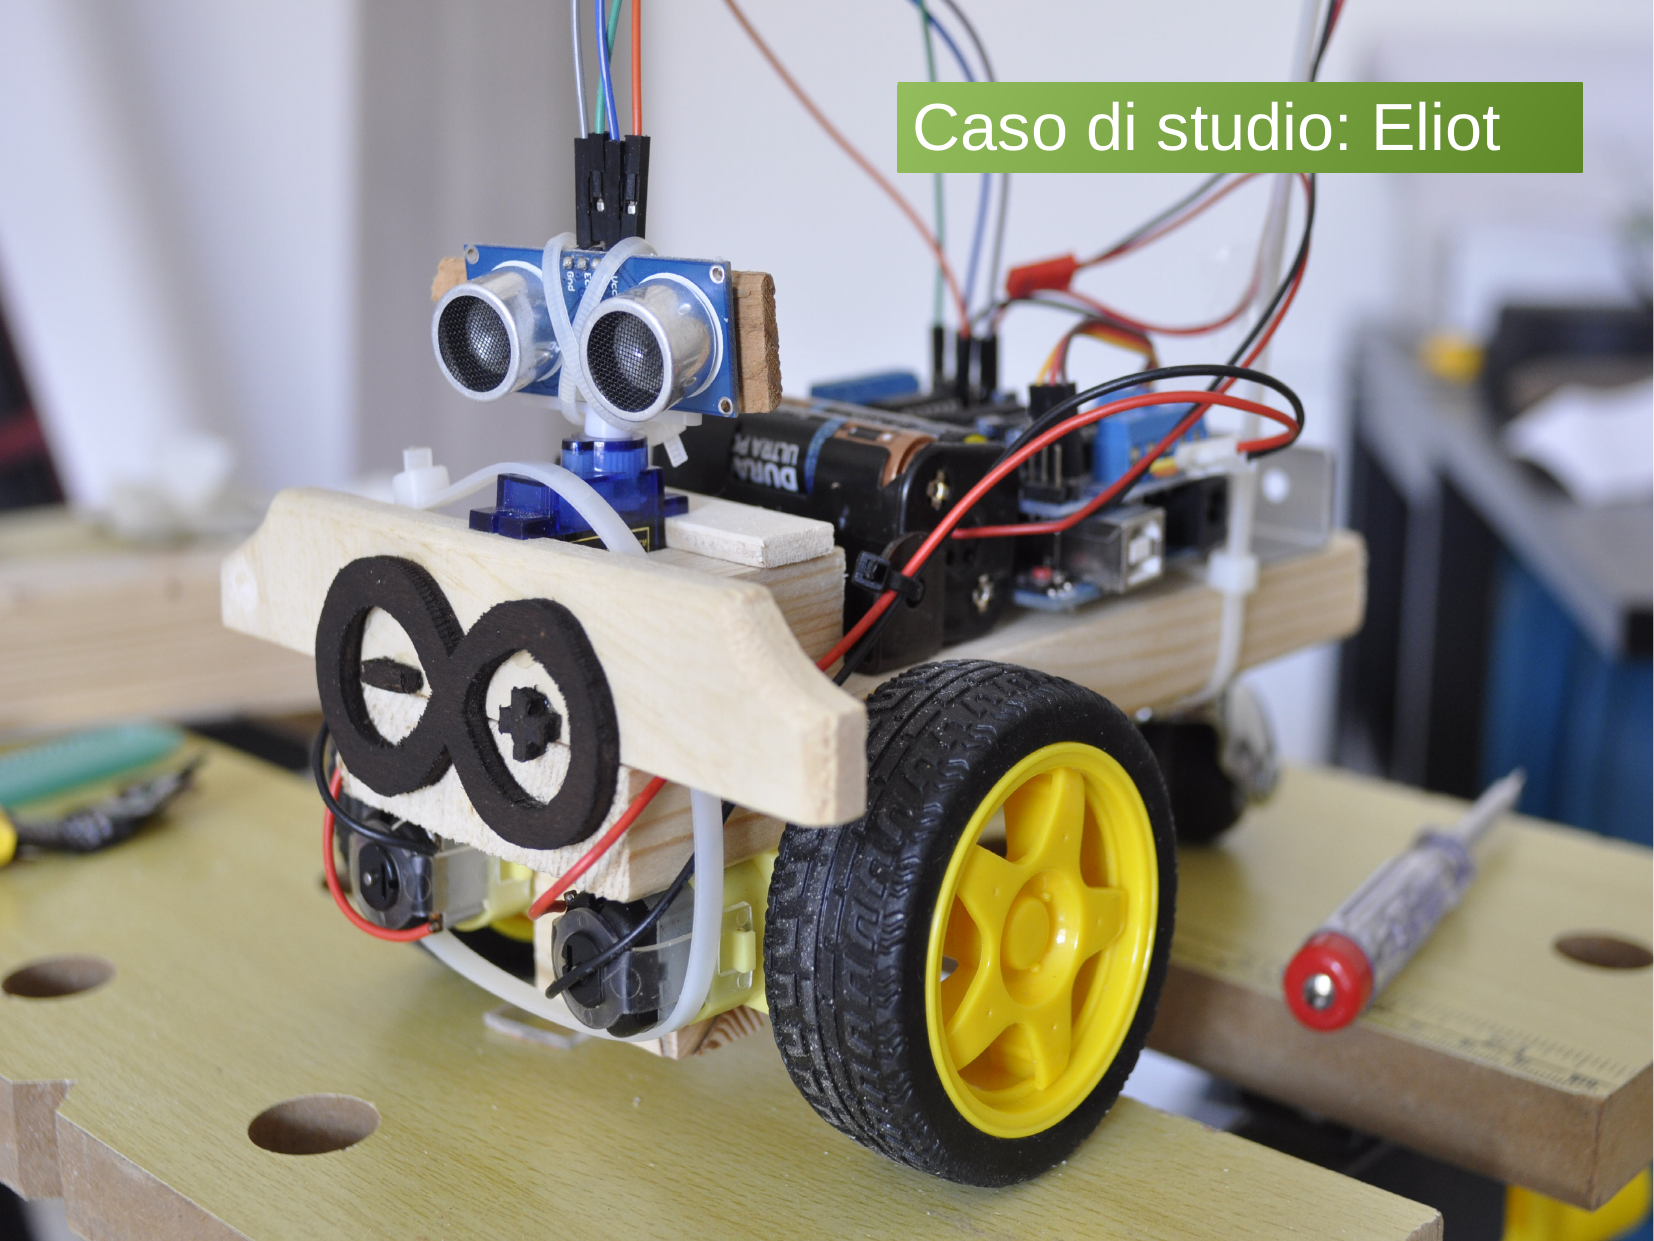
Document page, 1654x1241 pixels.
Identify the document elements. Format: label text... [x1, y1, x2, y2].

text_box Caso di studio: Eliot [897, 82, 1583, 173]
picture [0, 0, 1654, 1241]
